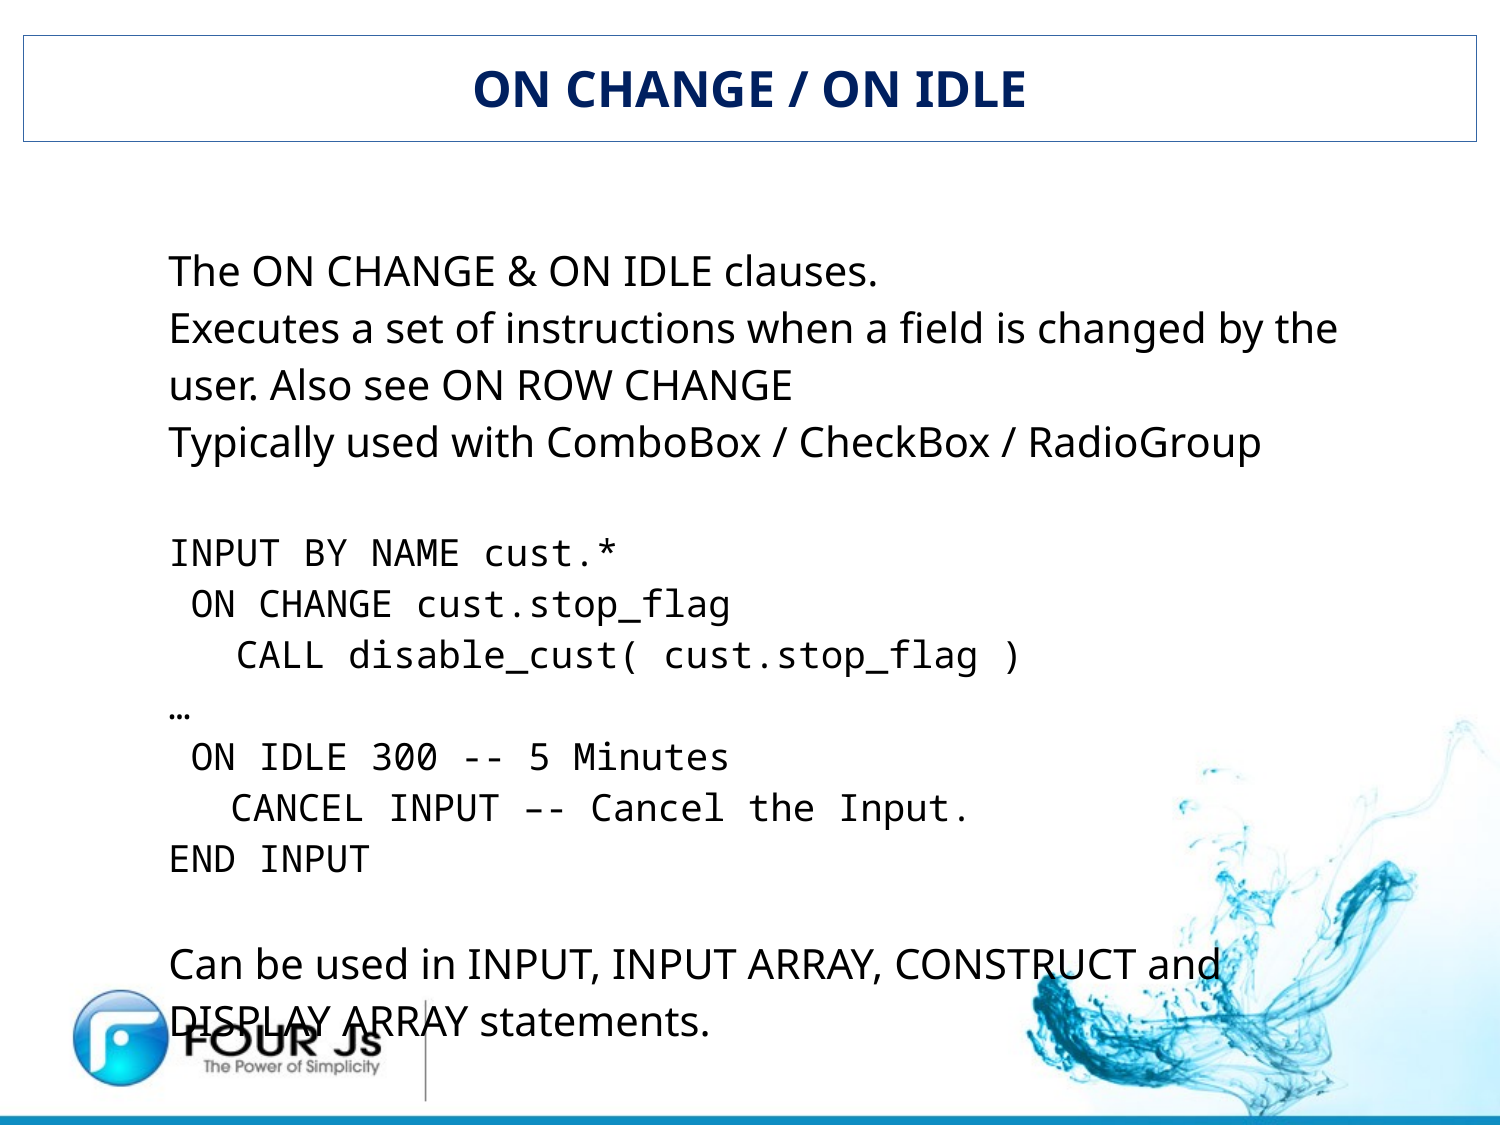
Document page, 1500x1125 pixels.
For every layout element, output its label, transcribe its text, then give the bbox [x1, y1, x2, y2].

title ON CHANGE / ON IDLE [23, 35, 1477, 142]
picture [0, 0, 1500, 1122]
text_box The ON CHANGE & ON IDLE clauses. Executes a set of instructions when a field is changed by the user. Also see ON ROW CHANGE Typically used with ComboBox / CheckBox / RadioGroup INPUT BY NAME cust.* ON CHANGE cust.stop_flag CALL disable_cust( cust.stop_flag ) … ON IDLE 300 -- 5 Minutes CANCEL INPUT –- Cancel the Input. END INPUT Can be used in INPUT, INPUT ARRAY, CONSTRUCT and DISPLAY ARRAY statements. [153, 234, 1371, 963]
